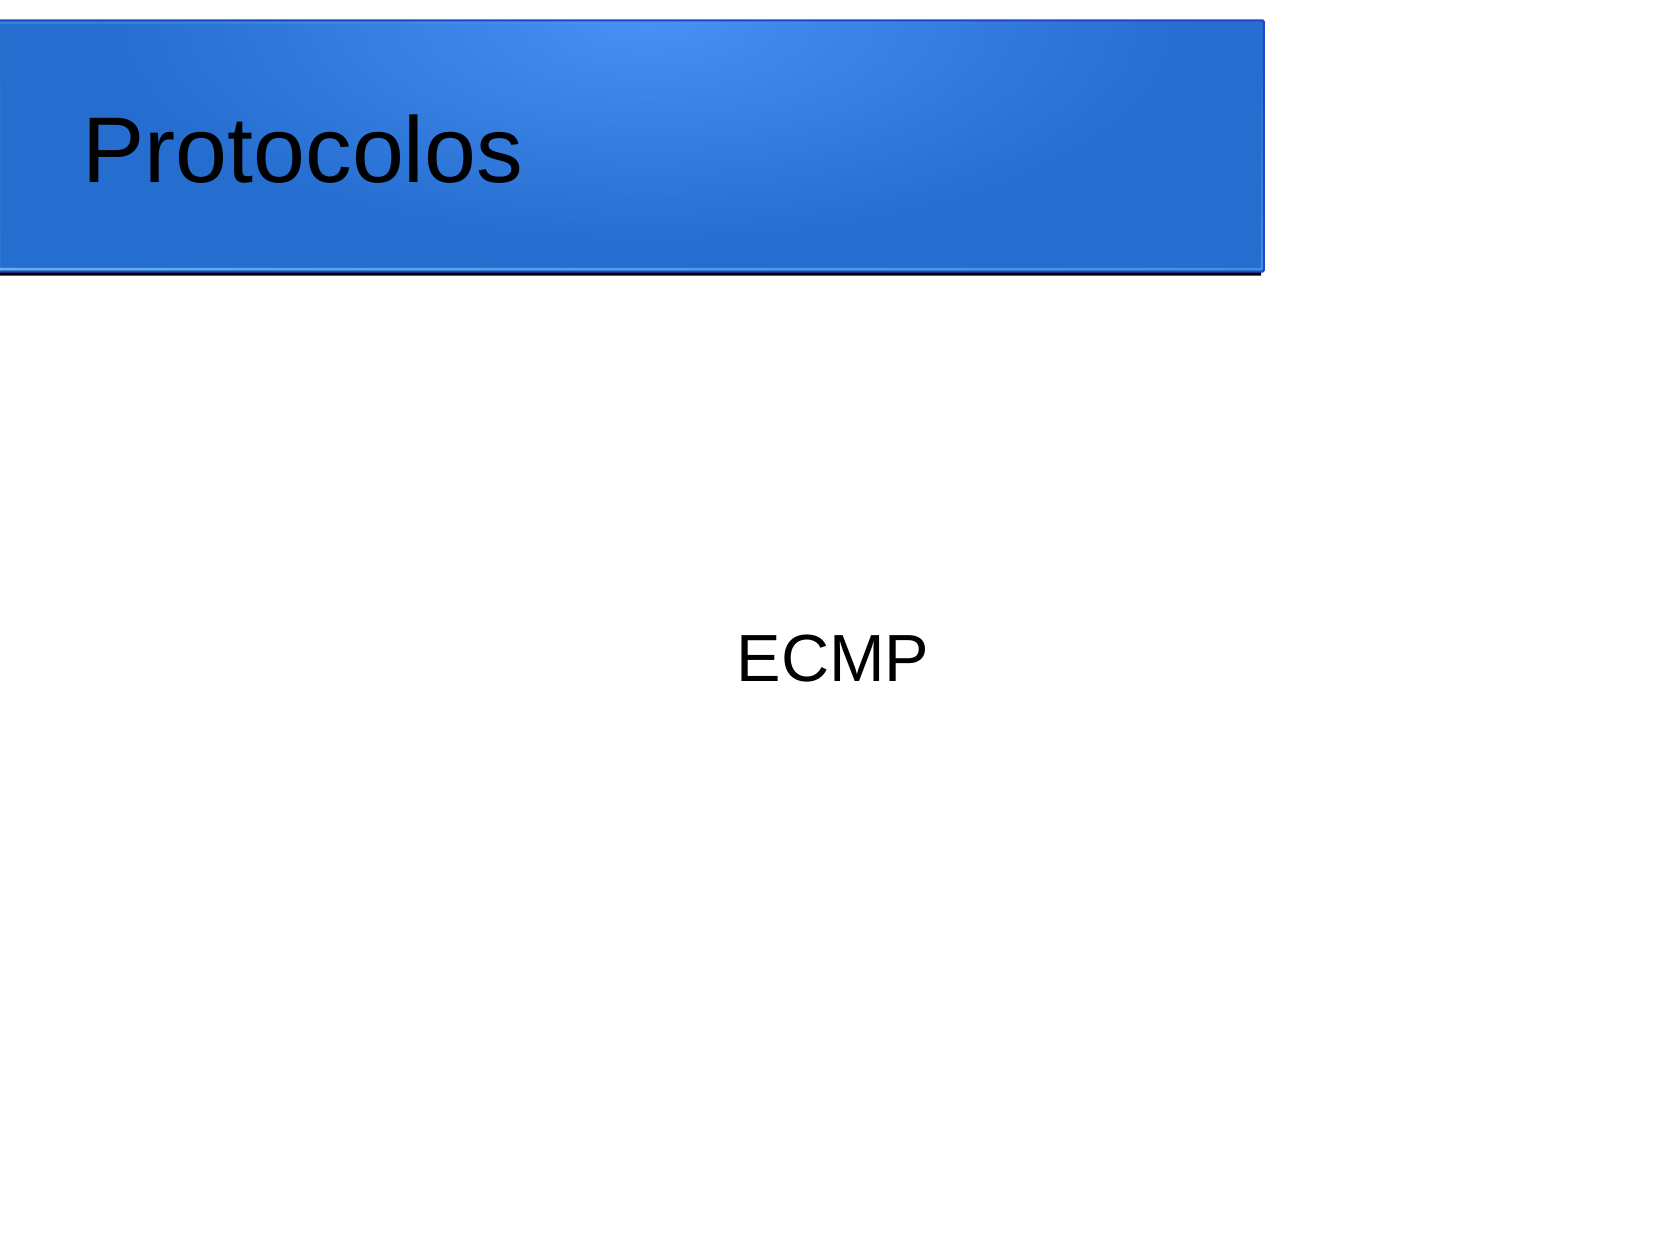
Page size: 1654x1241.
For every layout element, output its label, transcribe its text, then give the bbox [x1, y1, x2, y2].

title Protocolos [82, 47, 1235, 252]
title ECMP [88, 555, 1578, 763]
